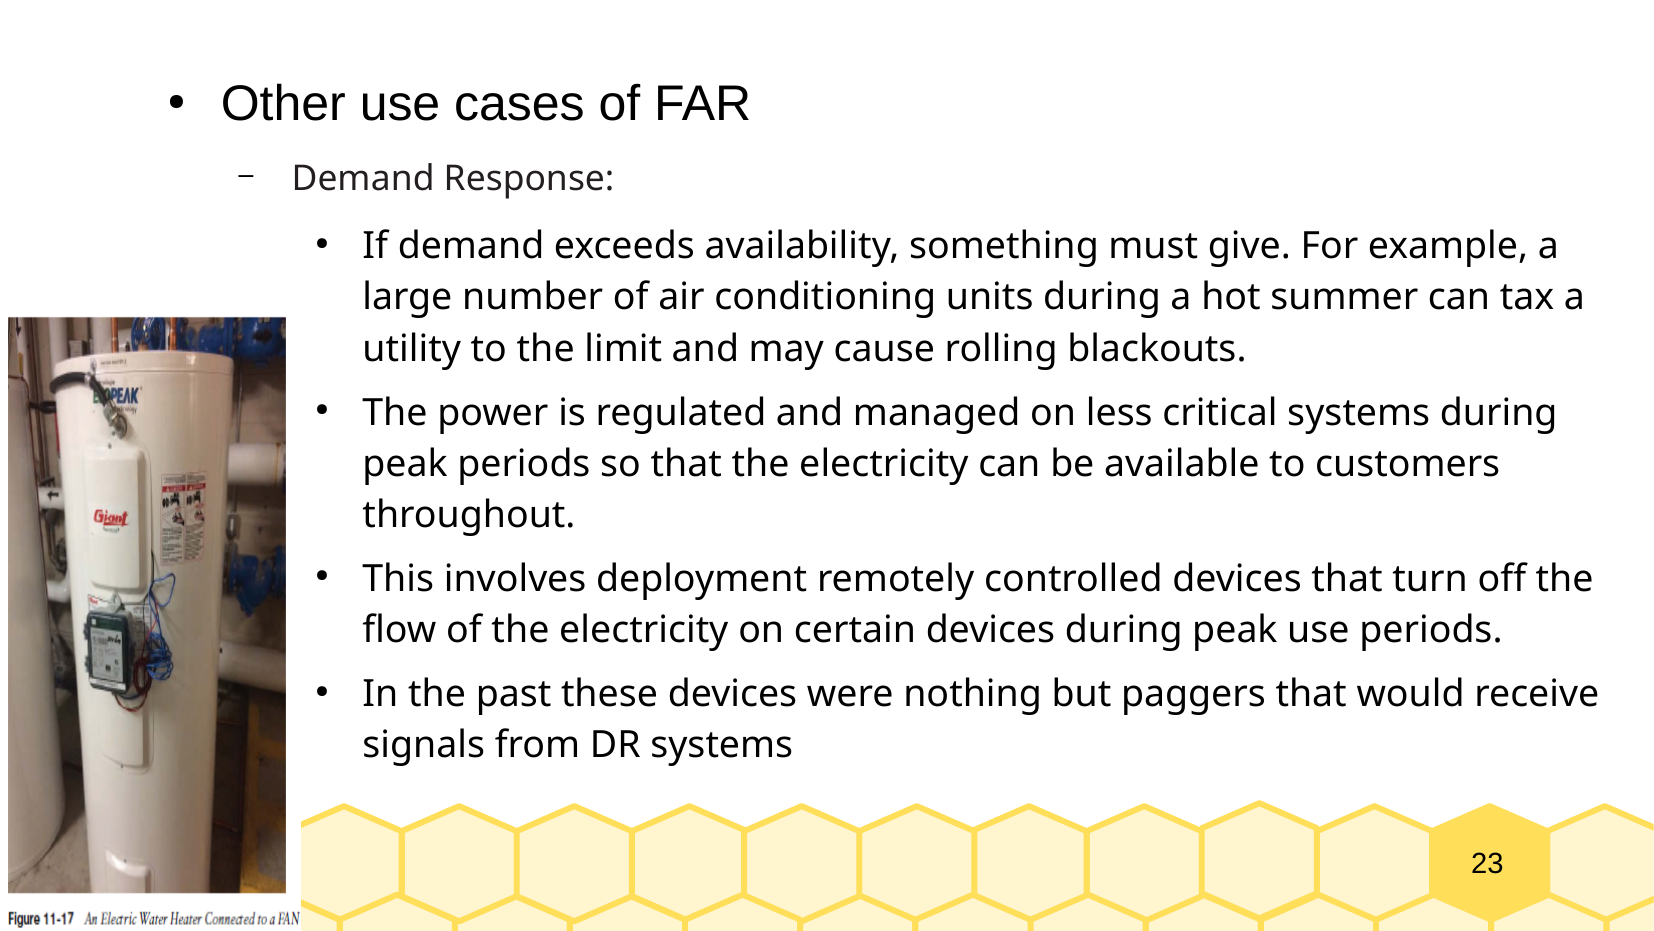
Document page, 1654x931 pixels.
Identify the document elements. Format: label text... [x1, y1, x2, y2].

picture [0, 294, 301, 931]
list Other use cases of FAR Demand Response: If demand exceeds availability, something must give. For example, a large number of air conditioning units during a hot summer can tax a utility to the limit and may cause rolling blackouts. The power is regulated and managed on less critical systems during peak periods so that the electricity can be available to customers throughout. This involves deployment remotely controlled devices that turn off the flow of the electricity on certain devices during peak use periods. In the past these devices were nothing but paggers that would receive signals from DR systems [150, 75, 1639, 901]
